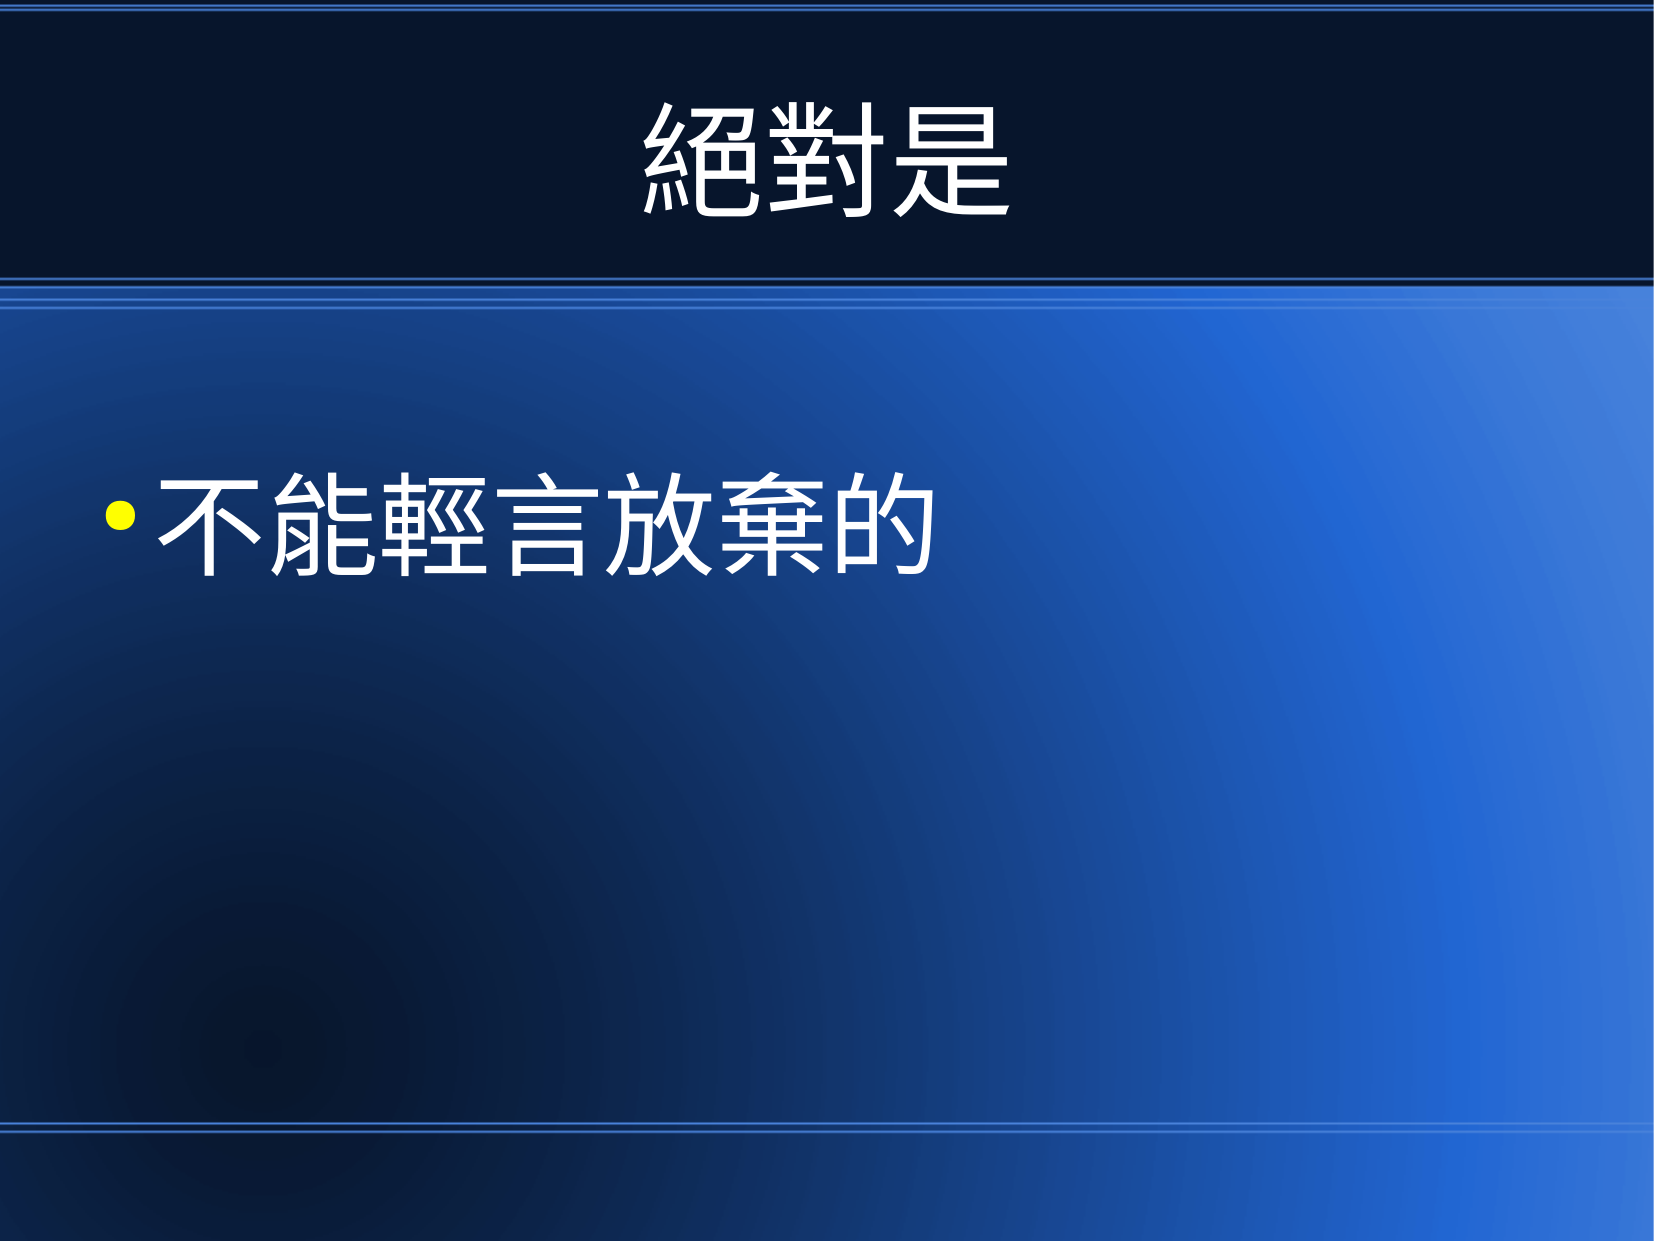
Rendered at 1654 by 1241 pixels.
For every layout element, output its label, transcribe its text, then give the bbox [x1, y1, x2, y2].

list 不能輕言放棄的 [82, 355, 1571, 1241]
picture [0, 0, 1654, 1241]
title 絕對是 [82, 49, 1571, 257]
